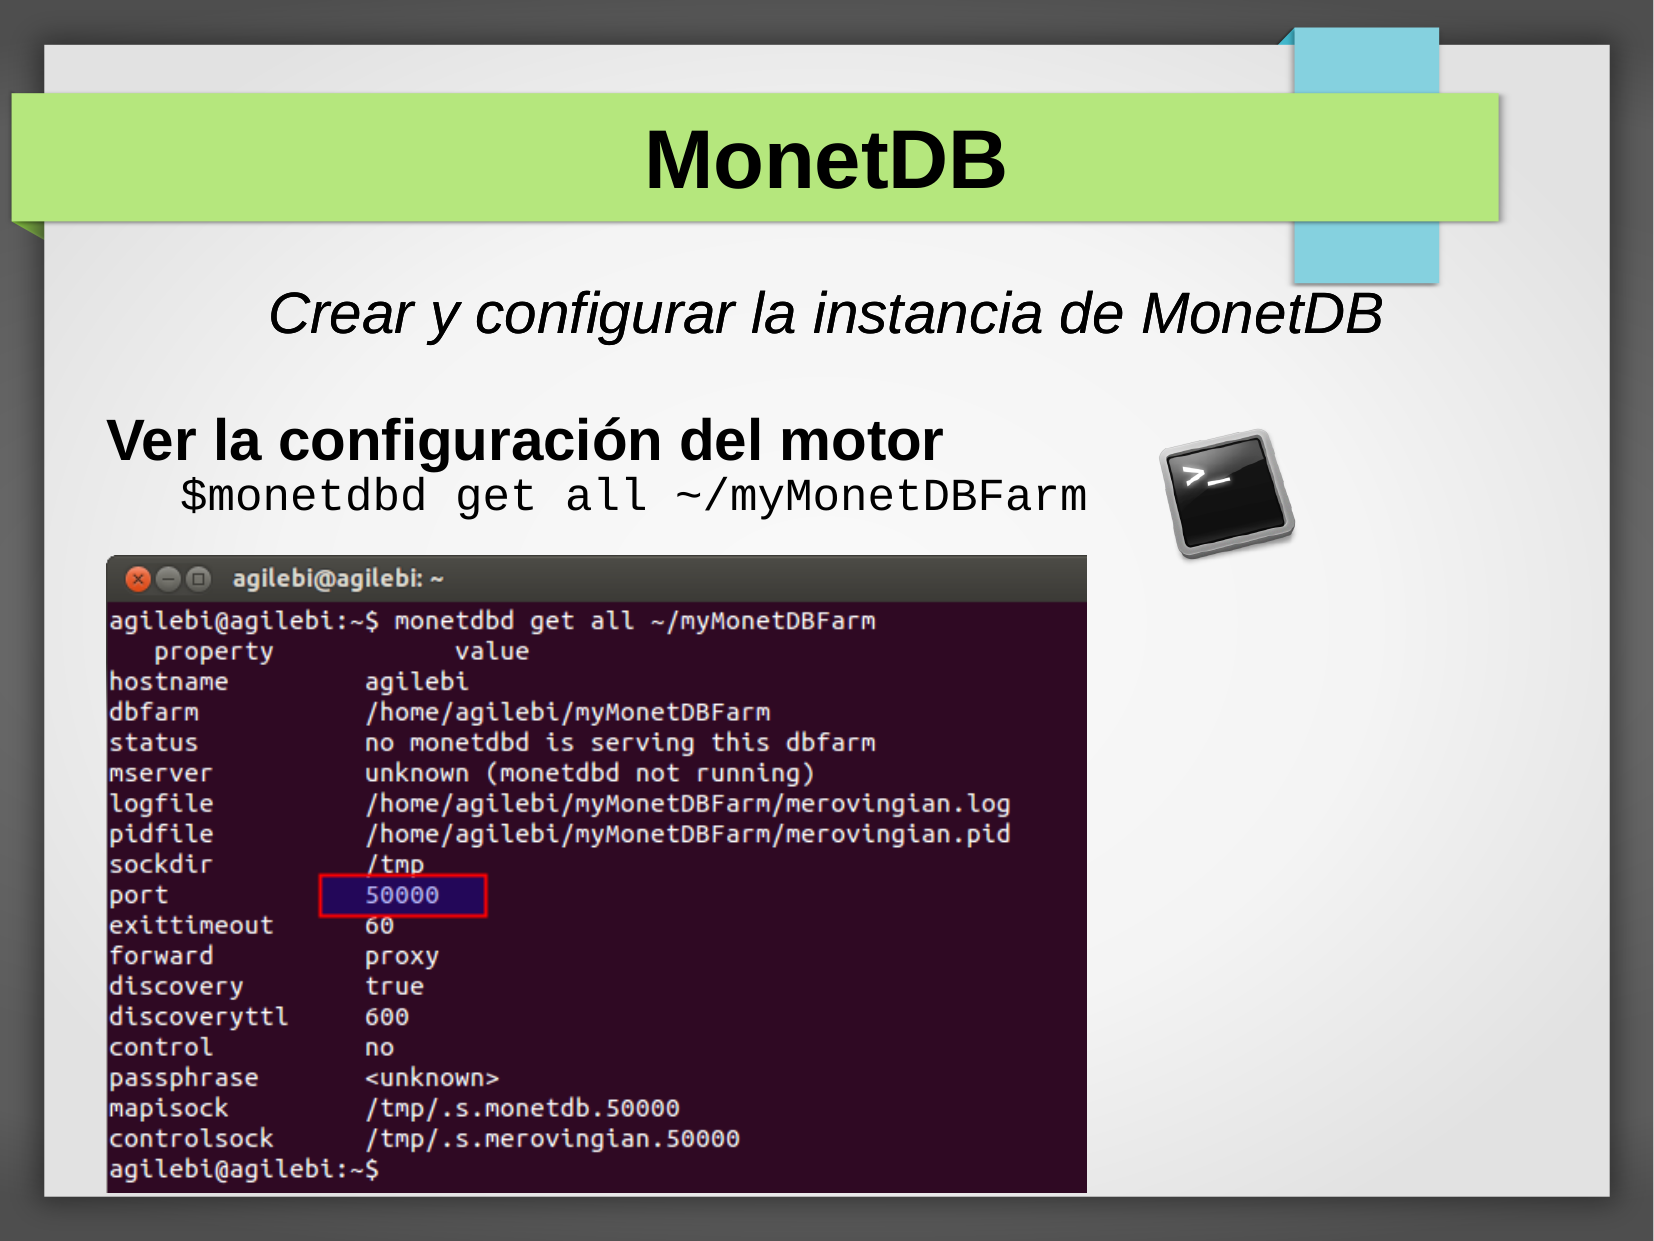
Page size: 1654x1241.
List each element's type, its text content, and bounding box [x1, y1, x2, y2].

picture [0, 0, 1654, 1241]
title Crear y configurar la instancia de MonetDB [70, 259, 1583, 367]
title MonetDB [70, 106, 1583, 213]
title Ver la configuración del motor $monetdbd get all ~/myMonetDBFarm [106, 407, 1371, 525]
